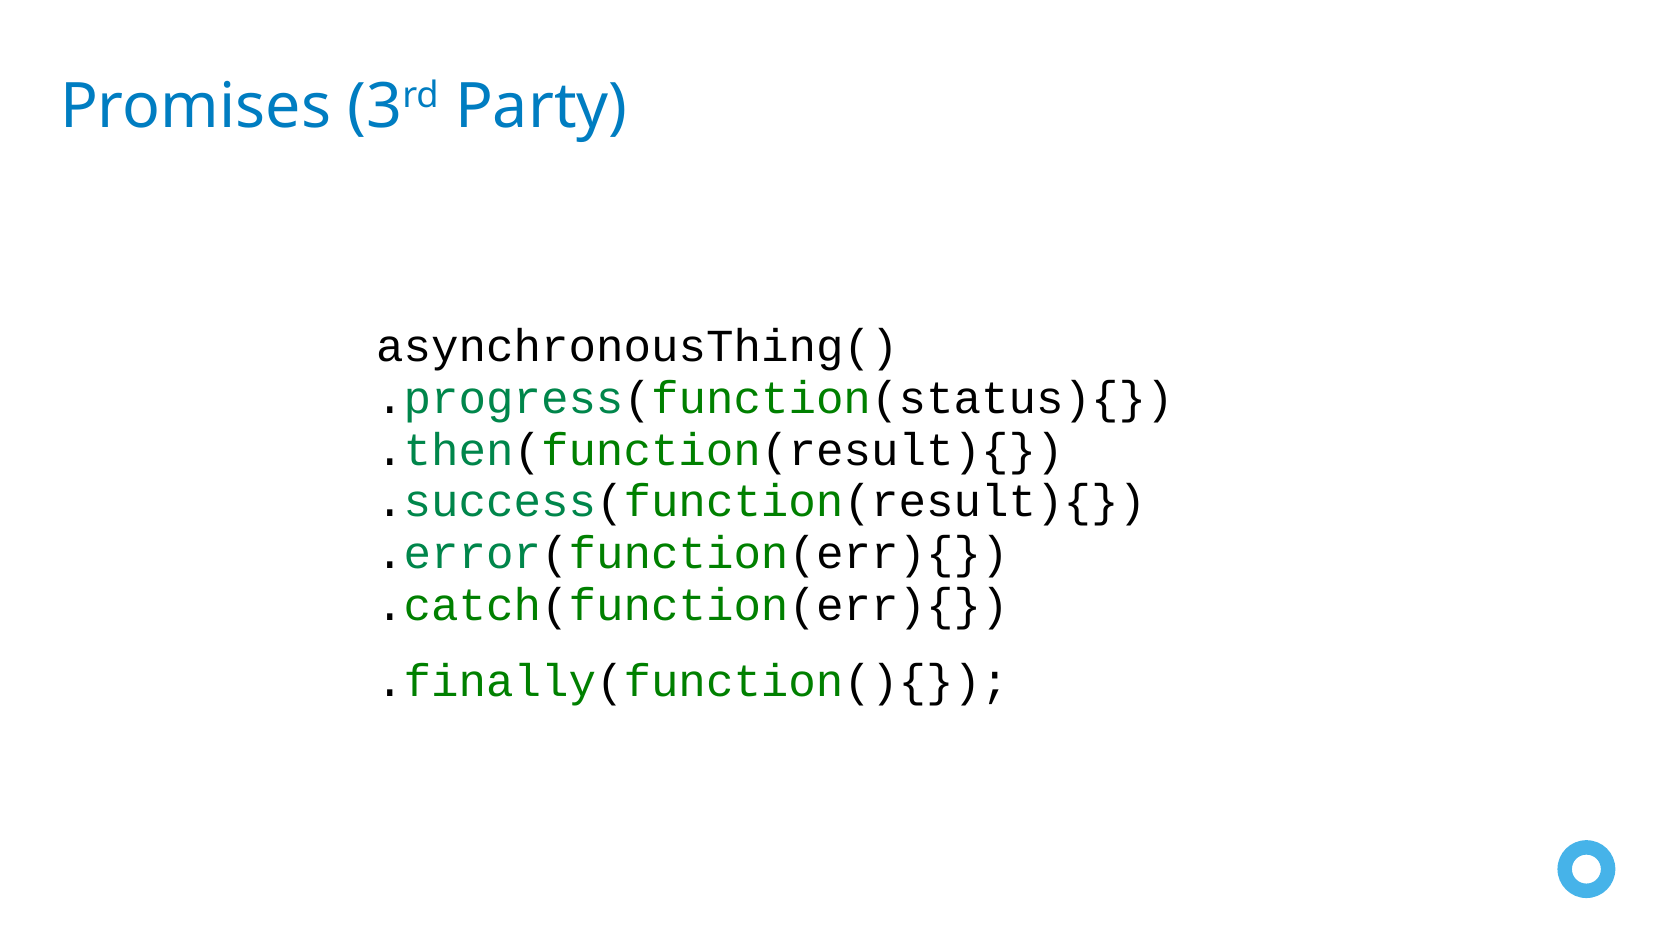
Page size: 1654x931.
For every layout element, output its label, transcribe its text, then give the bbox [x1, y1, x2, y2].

text_box asynchronousThing() .progress(function(status){}) .then(function(result){}) .success(function(result){}) .error(function(err){}) .catch(function(err){}) .finally(function(){}); [361, 316, 1196, 749]
list Promises (3rd Party) [45, 57, 1064, 151]
